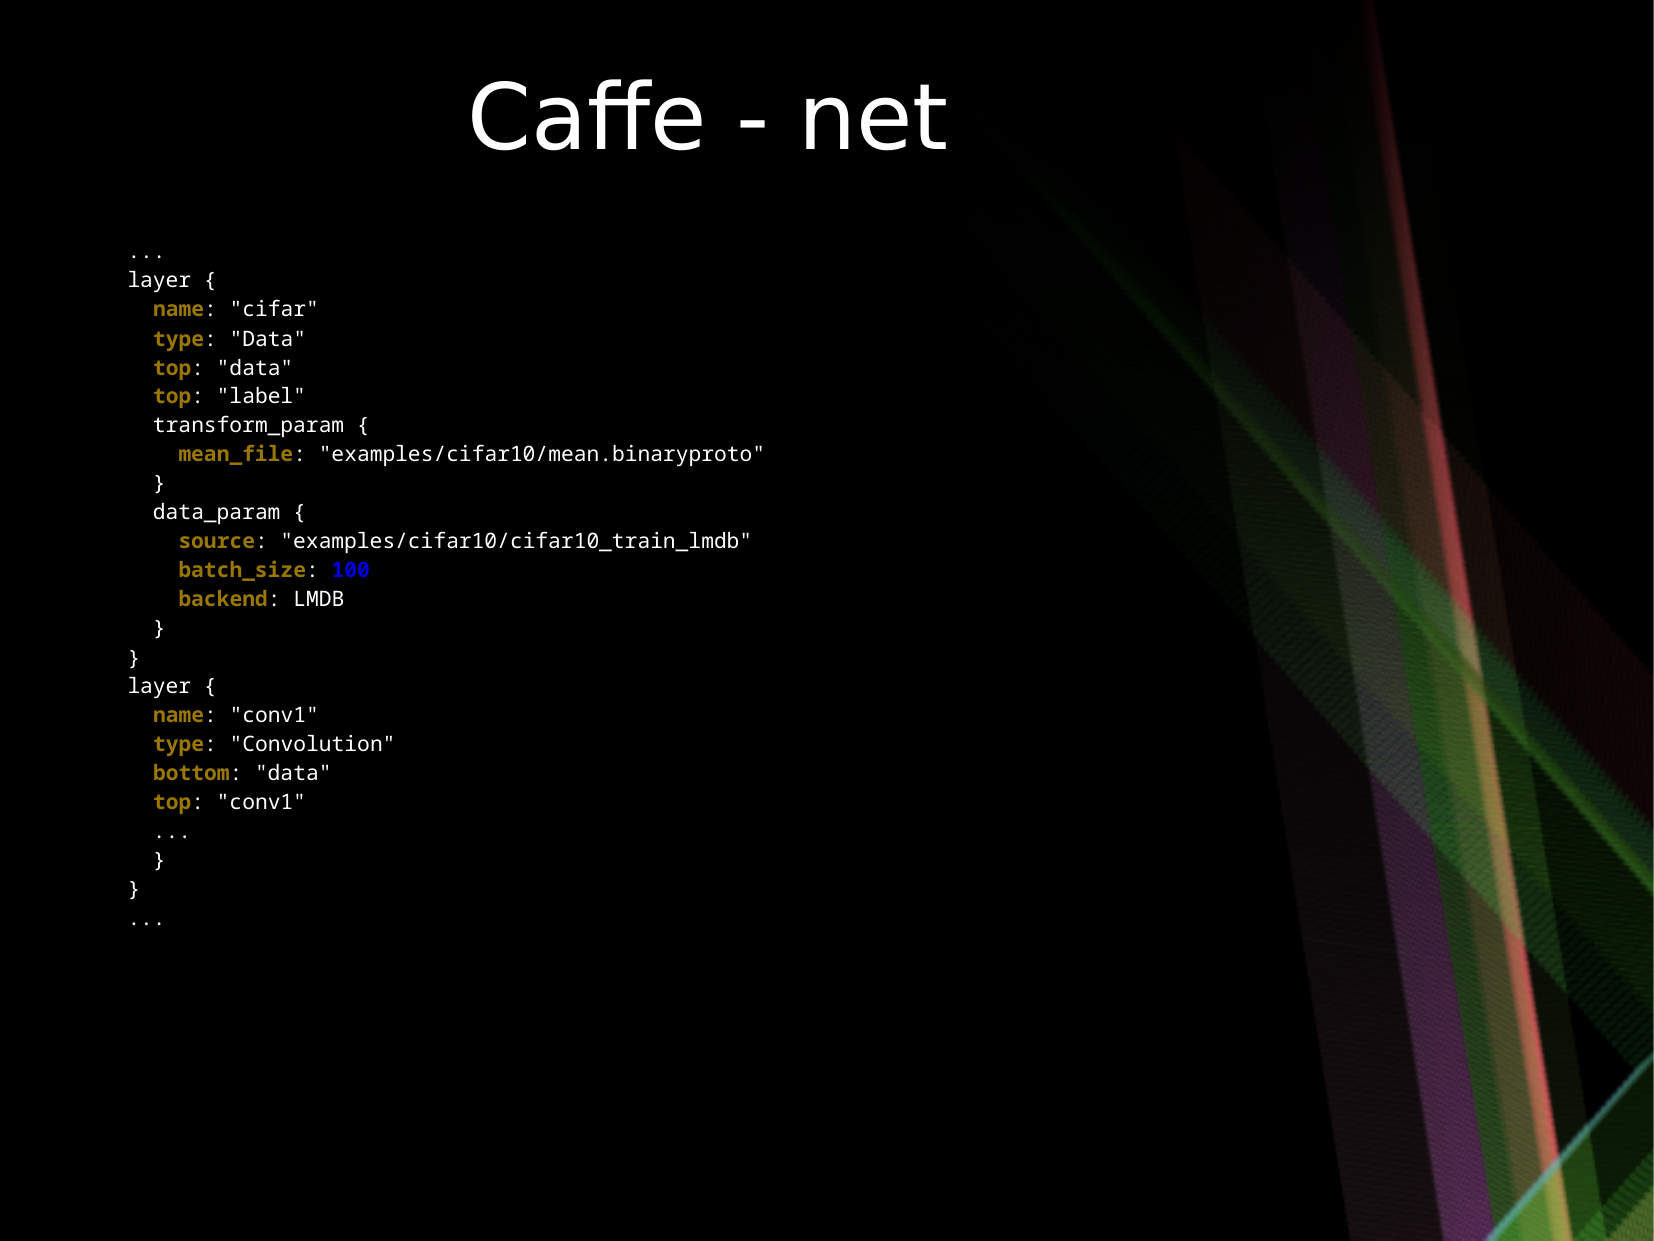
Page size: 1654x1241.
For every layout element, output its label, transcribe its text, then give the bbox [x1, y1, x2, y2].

picture [0, 0, 1654, 1241]
list ... layer { name: "cifar" type: "Data" top: "data" top: "label" transform_param { mean_file: "examples/cifar10/mean.binaryproto" } data_param { source: "examples/cifar10/cifar10_train_lmdb" batch_size: 100 backend: LMDB } } layer { name: "conv1" type: "Convolution" bottom: "data" top: "conv1" ... } } ... [118, 236, 1418, 945]
title Caffe - net [118, 29, 1300, 207]
